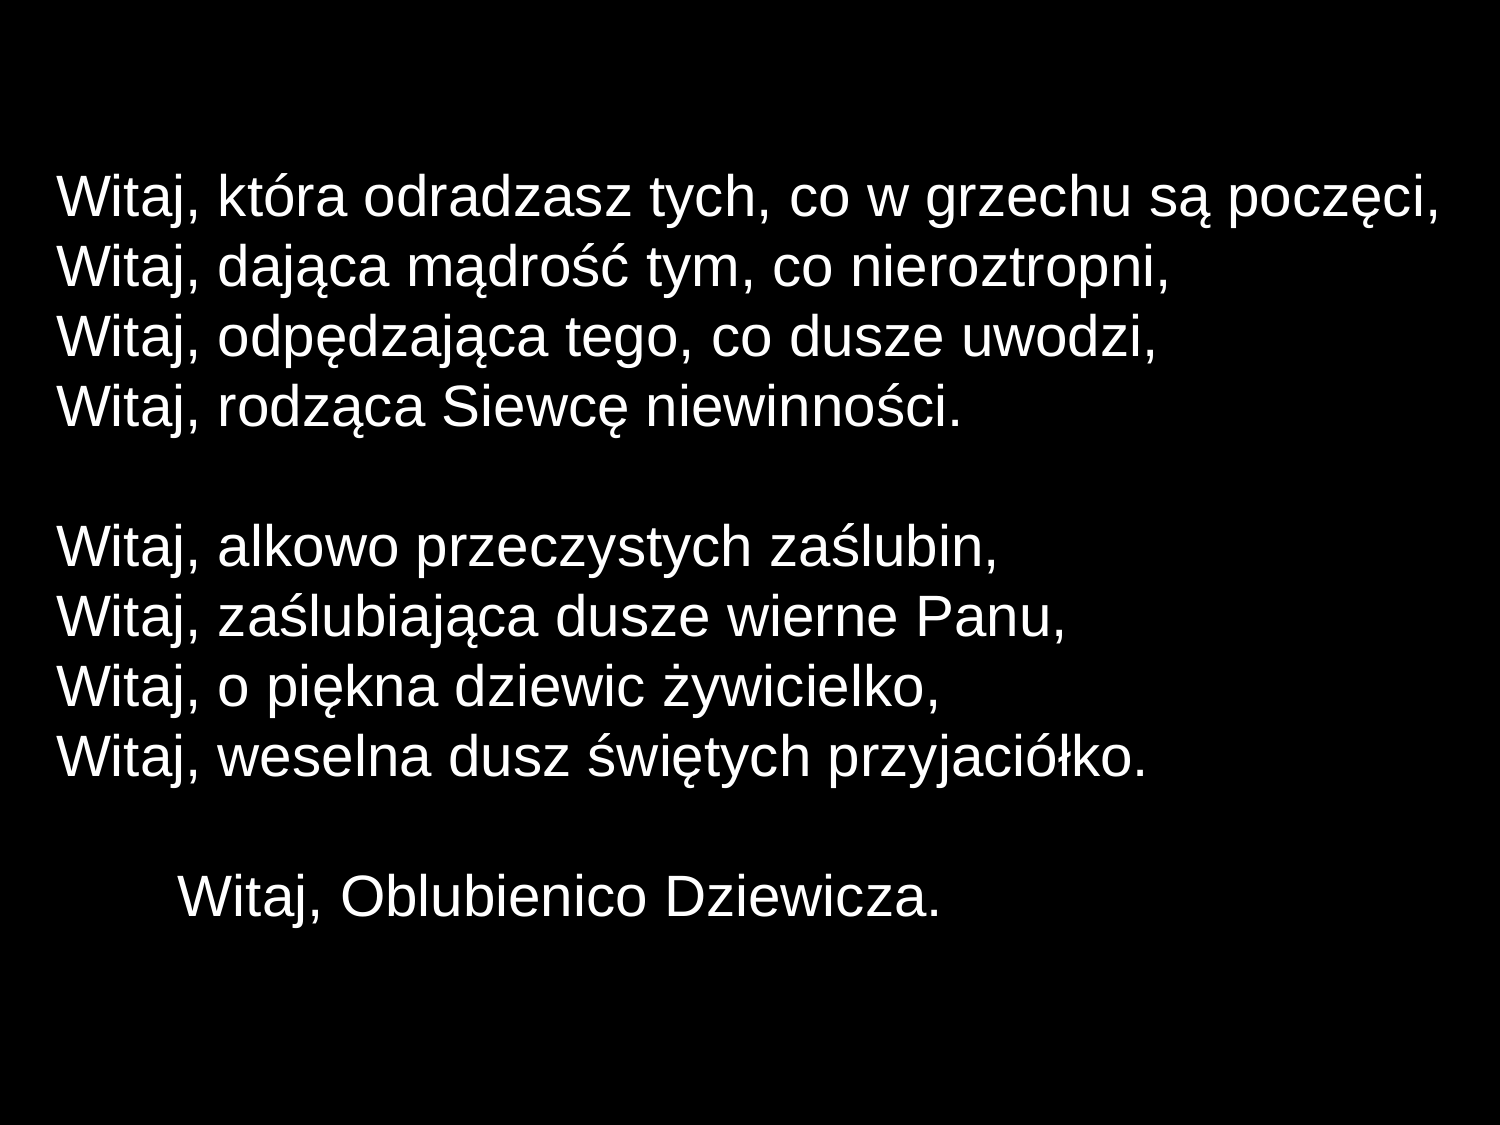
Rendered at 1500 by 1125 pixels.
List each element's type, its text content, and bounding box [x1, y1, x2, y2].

text_box Witaj, która odradzasz tych, co w grzechu są poczęci, Witaj, dająca mądrość tym, co nieroztropni, Witaj, odpędzająca tego, co dusze uwodzi, Witaj, rodząca Siewcę niewinności. Witaj, alkowo przeczystych zaślubin, Witaj, zaślubiająca dusze wierne Panu, Witaj, o piękna dziewic żywicielko, Witaj, weselna dusz świętych przyjaciółko. Witaj, Oblubienico Dziewicza. [41, 150, 1489, 936]
